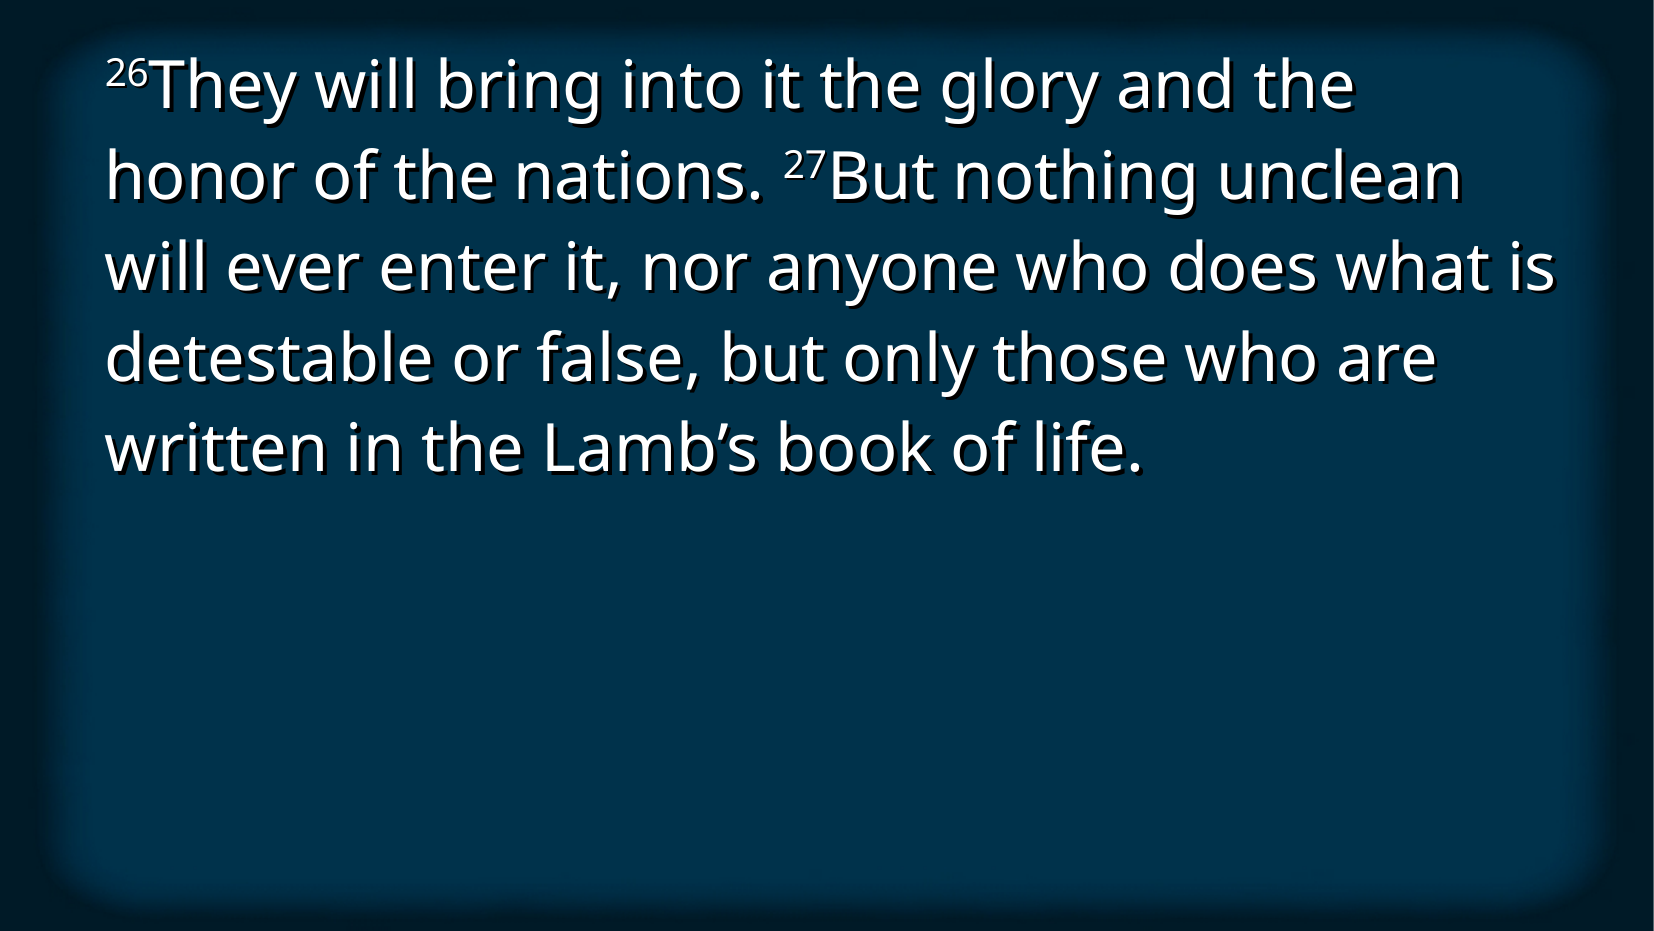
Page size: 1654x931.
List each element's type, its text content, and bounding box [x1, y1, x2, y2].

text_box 26They will bring into it the glory and the honor of the nations. 27But nothing unclean will ever enter it, nor anyone who does what is detestable or false, but only those who are written in the Lamb’s book of life. [90, 30, 1576, 511]
picture [0, 0, 1654, 931]
